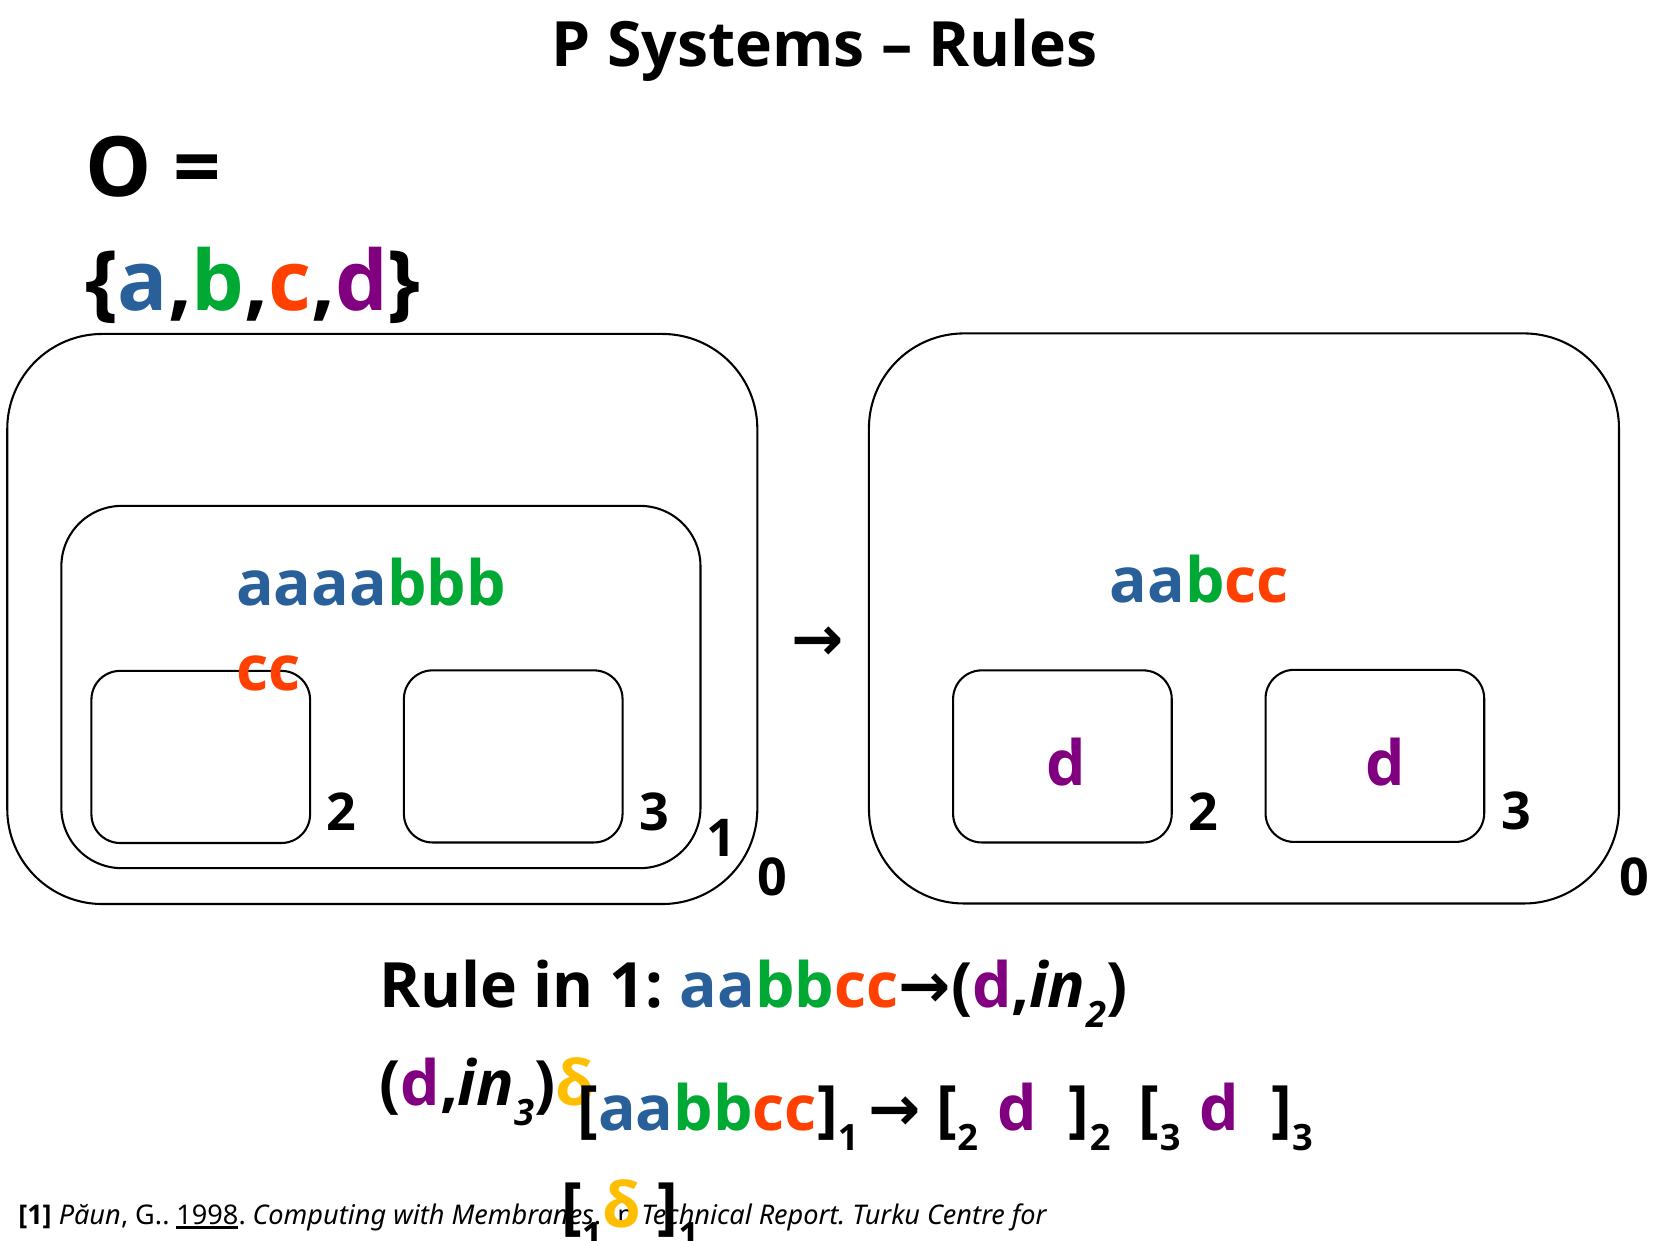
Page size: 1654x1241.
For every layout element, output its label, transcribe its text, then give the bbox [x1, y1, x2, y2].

text_box → [776, 586, 880, 685]
text_box 1 [691, 793, 748, 877]
text_box 3 [624, 767, 681, 851]
title P Systems – Rules [0, 1, 1651, 84]
text_box [1] Păun, G.. 1998. Computing with Membranes. In Technical Report. Turku Centre for Computer Science. [3, 1188, 1135, 1239]
text_box 3 [1486, 766, 1543, 851]
text_box 2 [1173, 767, 1230, 851]
text_box d [1350, 710, 1412, 809]
text_box 0 [1604, 832, 1654, 916]
text_box d [1031, 710, 1093, 809]
text_box O = {a,b,c,d} [70, 100, 505, 226]
text_box 0 [743, 832, 800, 917]
text_box aaaabbbcc [221, 531, 537, 629]
text_box 2 [312, 768, 369, 852]
text_box Rule in 1: aabbcc→(d,in2)(d,in3)ẟ [364, 933, 1286, 1044]
text_box [aabbcc]1 → [2 d ]2 [3 d ]3 [1ẟ ]1 [546, 1055, 1417, 1167]
text_box aabcc [1095, 528, 1411, 626]
